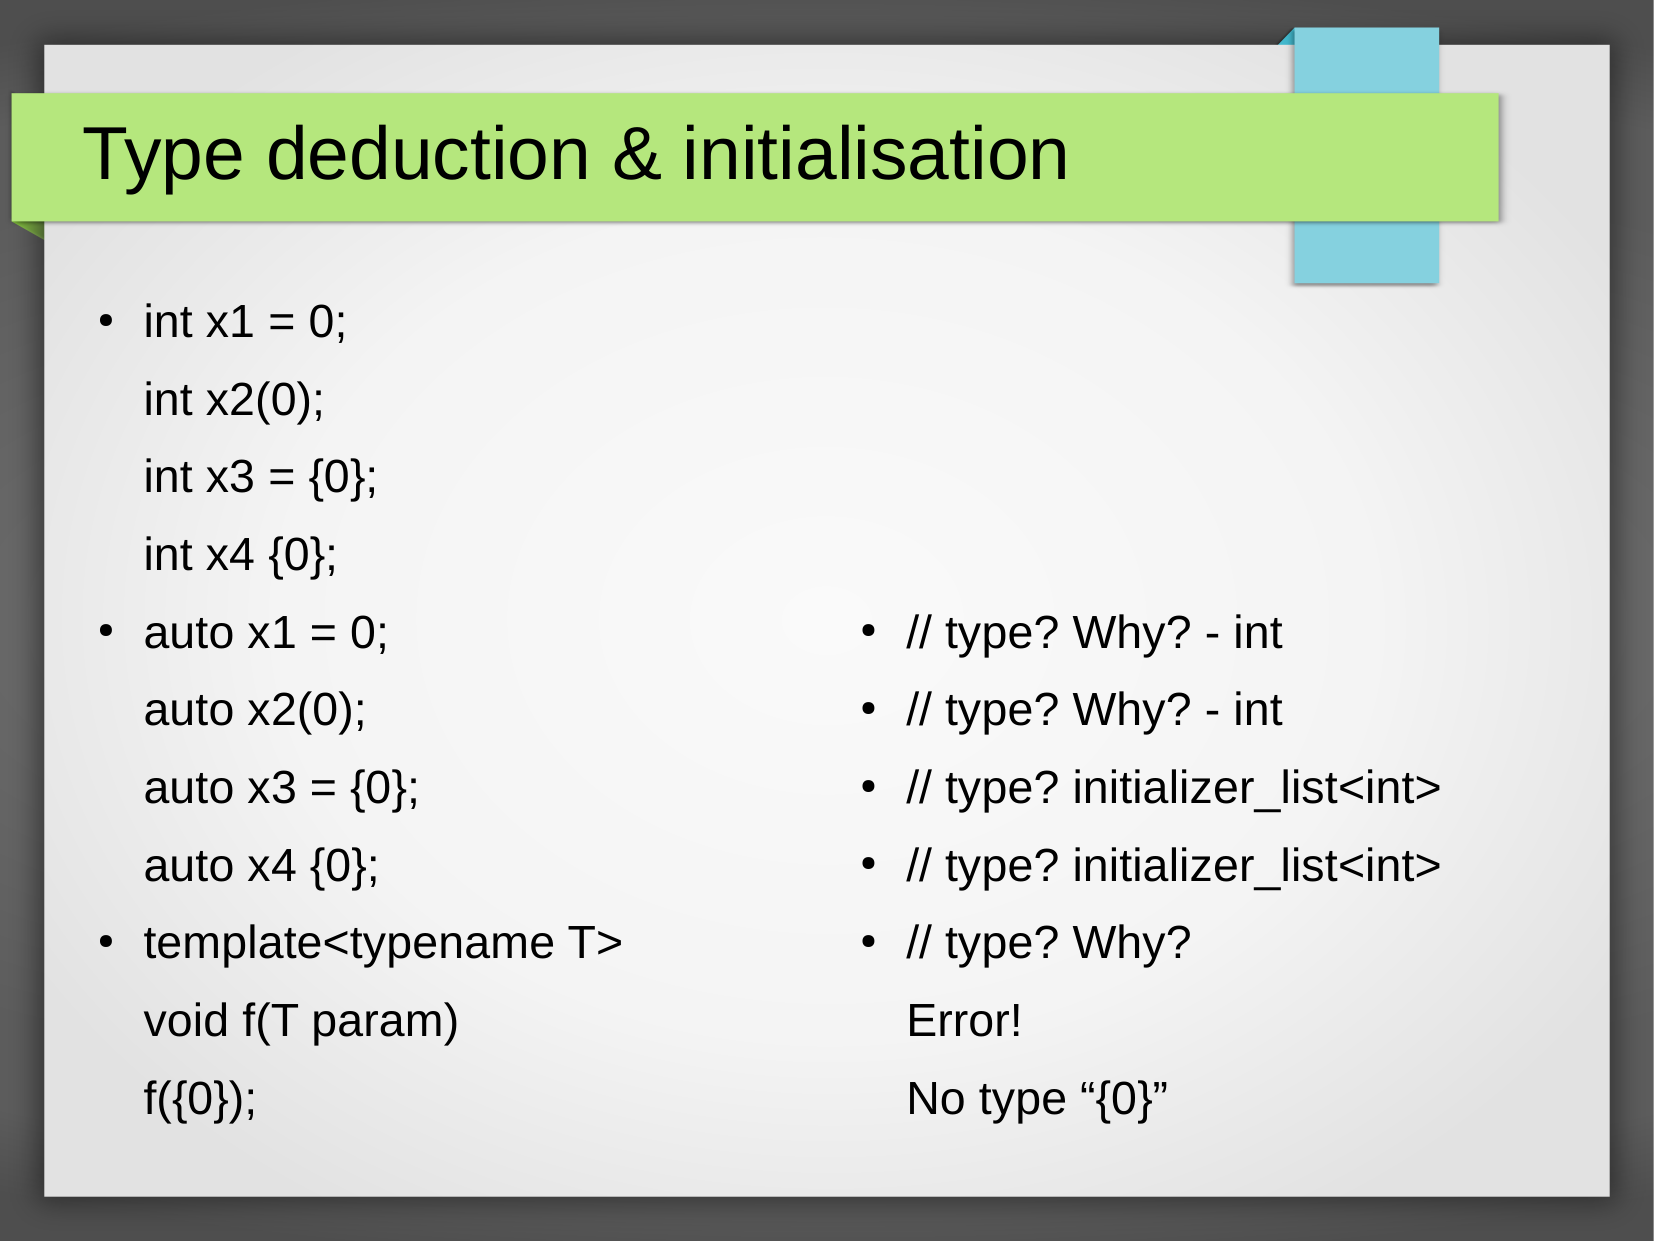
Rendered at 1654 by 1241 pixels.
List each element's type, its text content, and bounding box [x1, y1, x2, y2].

picture [0, 0, 1654, 1241]
list int x1 = 0; int x2(0); int x3 = {0}; int x4 {0}; auto x1 = 0; auto x2(0); auto x3 = {0}; auto x4 {0}; template<typename T> void f(T param) f({0}); [82, 295, 809, 1130]
title Type deduction & initialisation [82, 94, 1264, 213]
list // type? Why? - int // type? Why? - int // type? initializer_list<int> // type? initializer_list<int> // type? Why? Error! No type “{0}” [845, 295, 1572, 1130]
